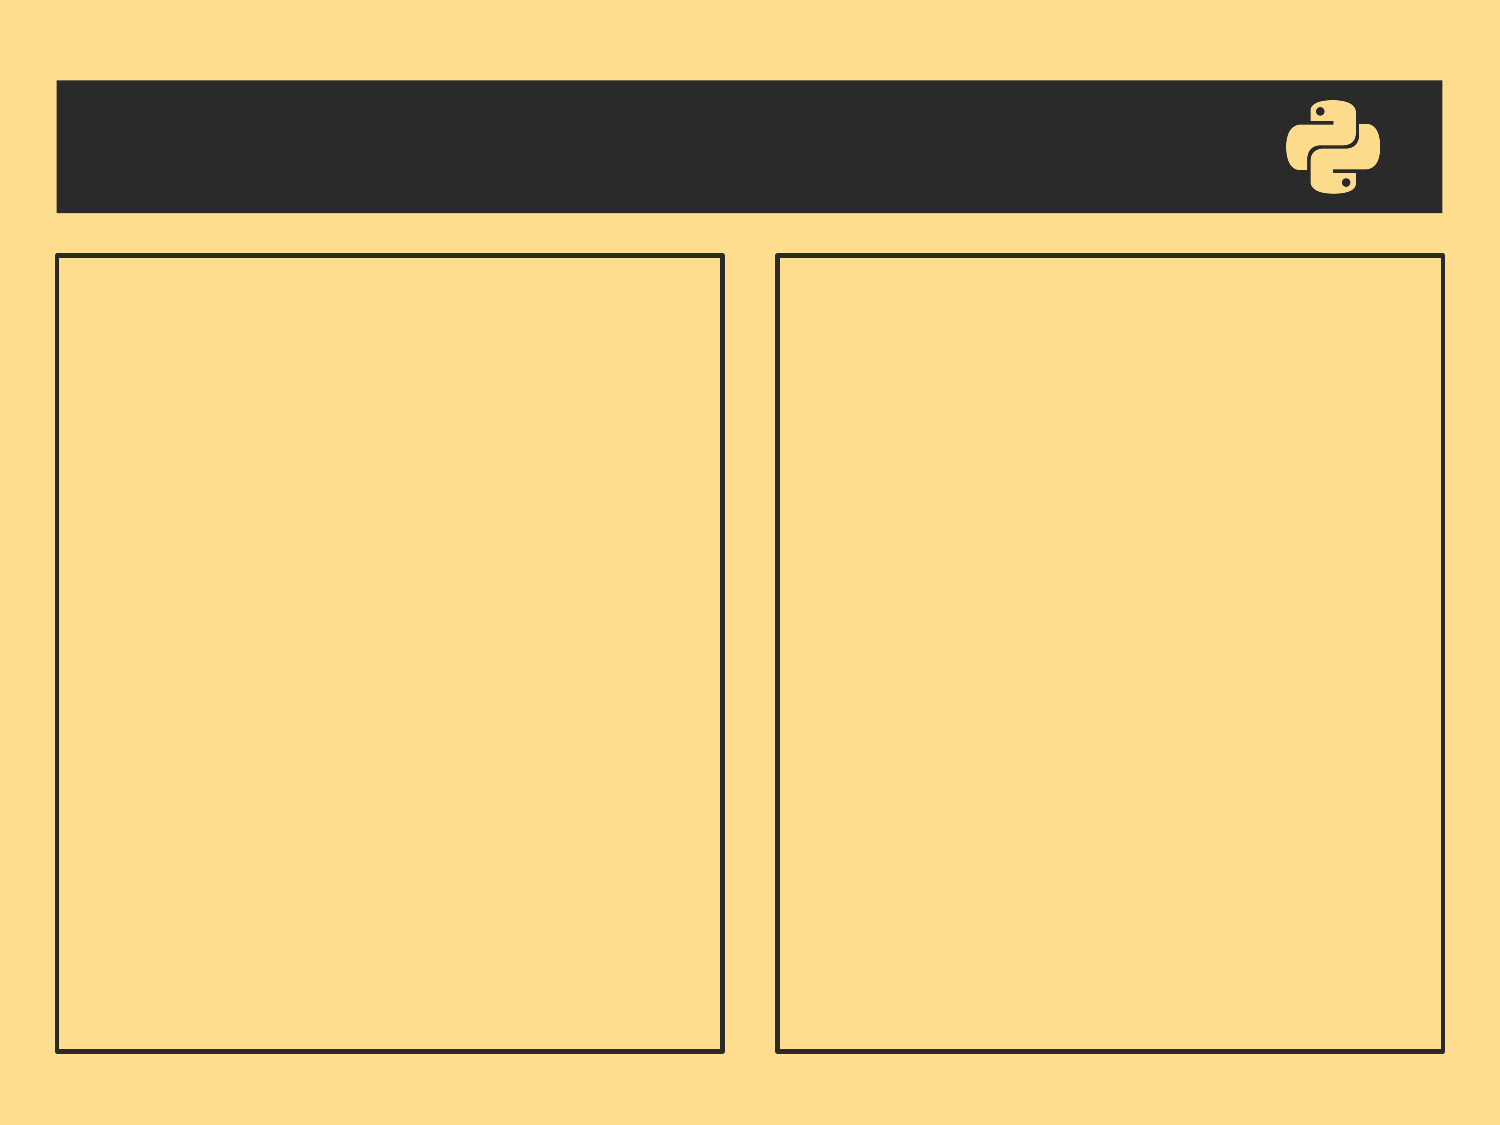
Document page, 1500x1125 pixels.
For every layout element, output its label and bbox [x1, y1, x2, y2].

picture [1286, 100, 1380, 194]
